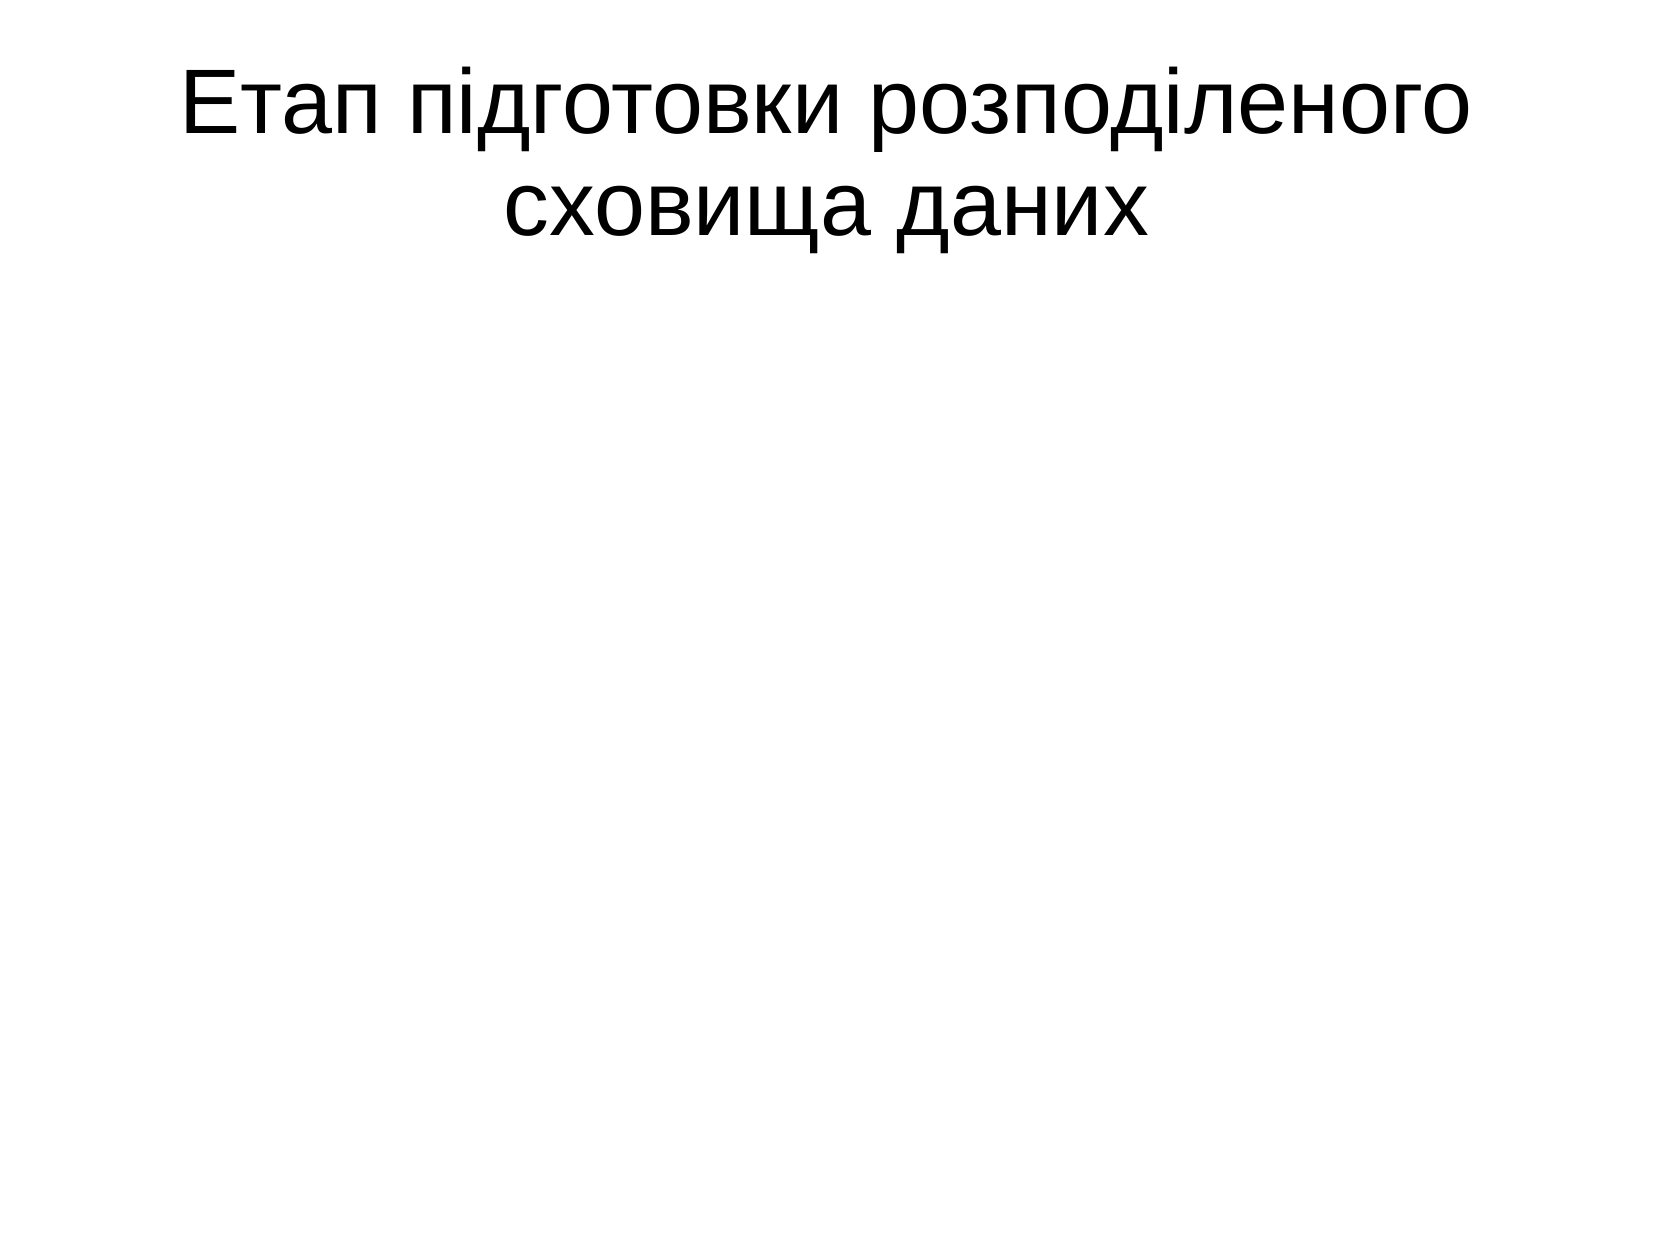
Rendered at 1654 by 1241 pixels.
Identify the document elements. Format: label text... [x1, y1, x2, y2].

title Етап підготовки розподіленого сховища даних [82, 49, 1571, 257]
